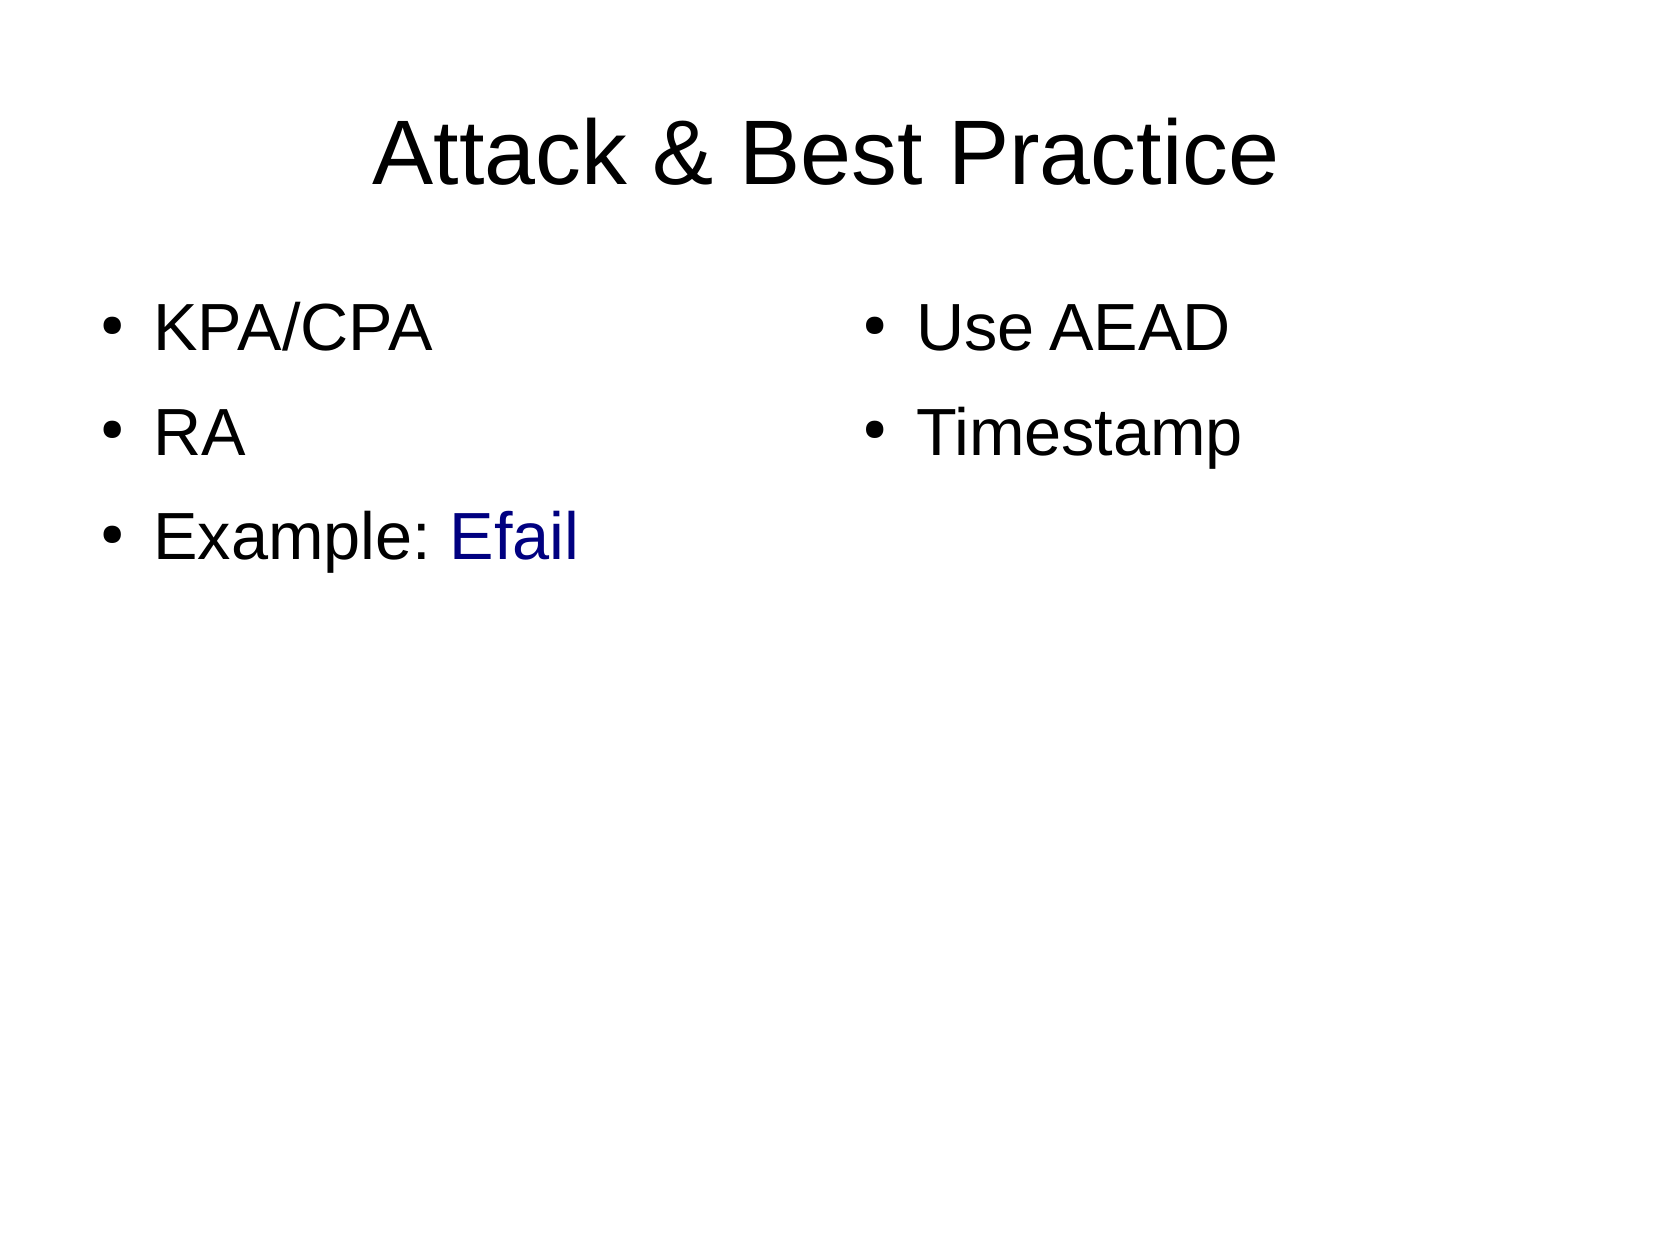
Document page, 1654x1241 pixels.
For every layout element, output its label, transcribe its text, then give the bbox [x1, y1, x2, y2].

title Attack & Best Practice [82, 49, 1571, 257]
list Use AEAD Timestamp [845, 290, 1572, 1010]
list KPA/CPA RA Example: Efail [82, 290, 809, 1010]
